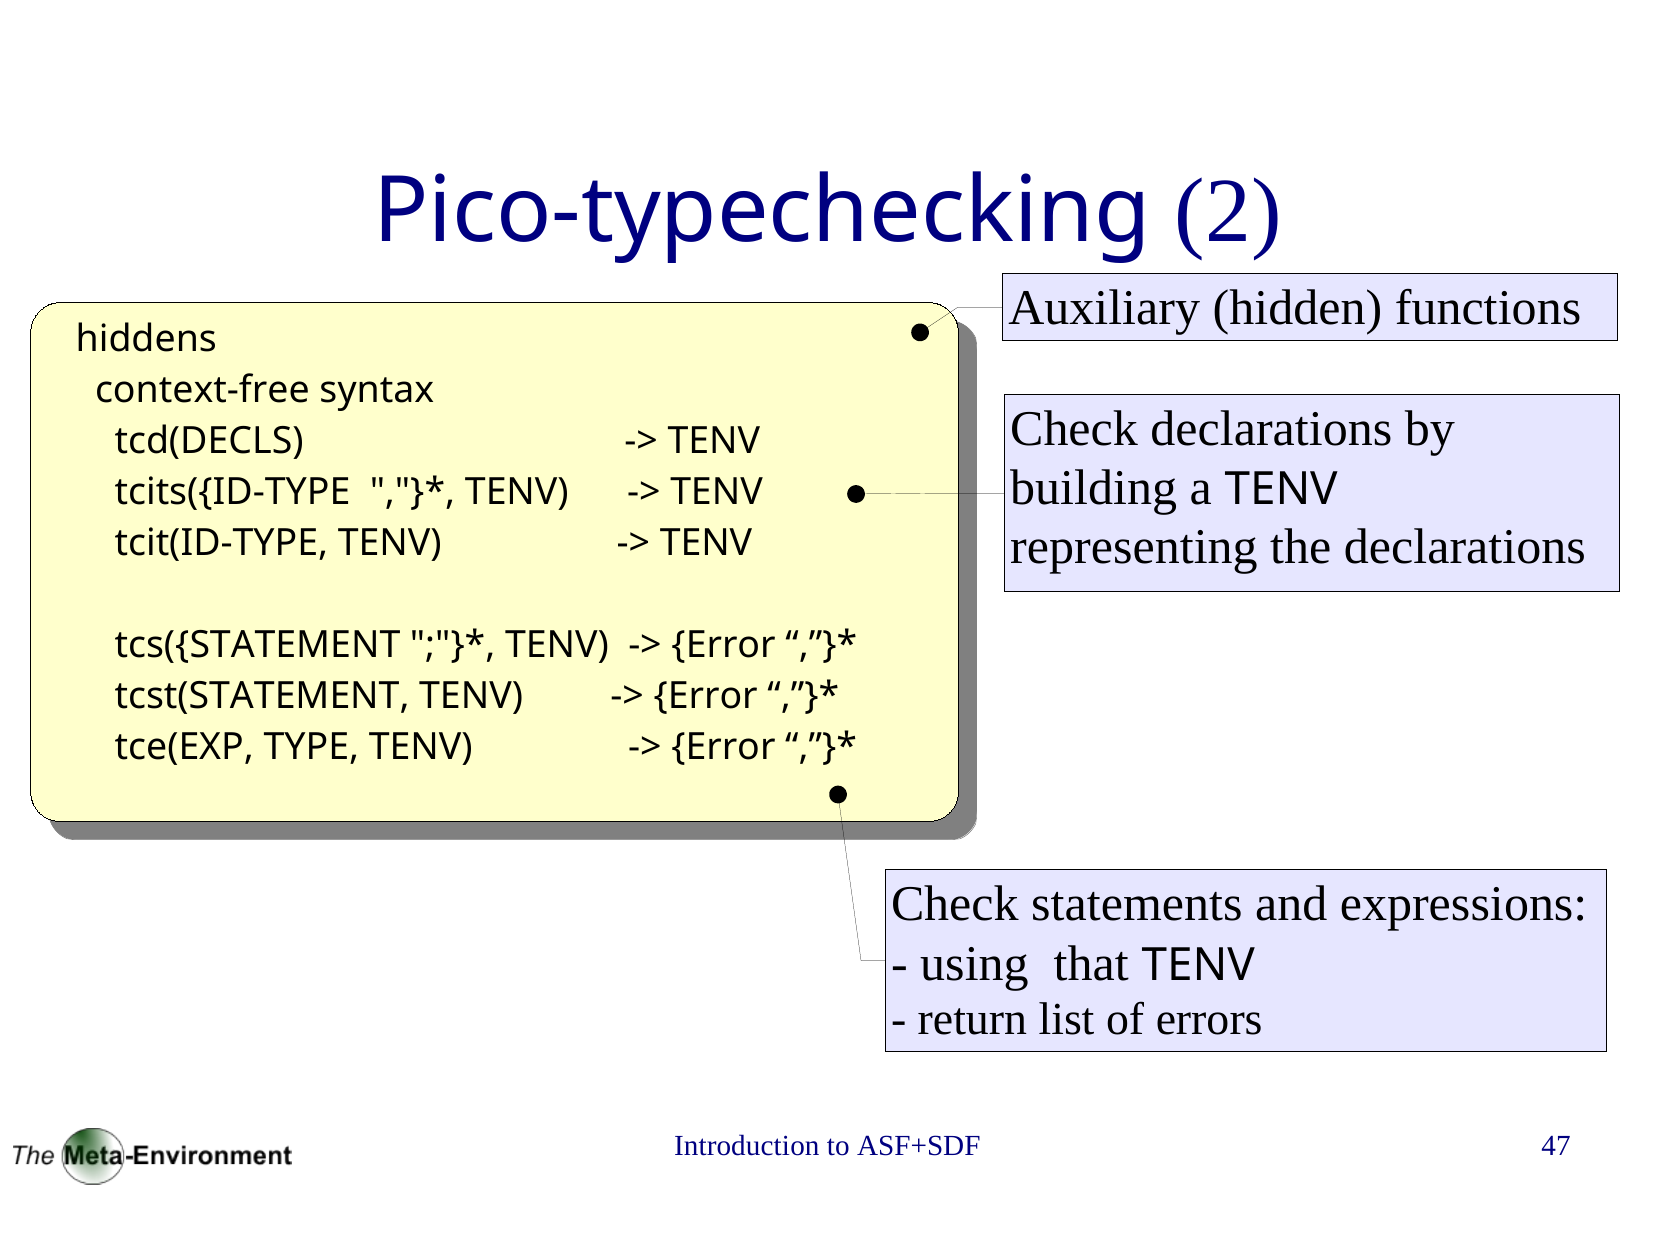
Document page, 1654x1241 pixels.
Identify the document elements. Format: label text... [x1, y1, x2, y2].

text_box [30, 302, 121, 822]
text_box Check declarations by building a TENV representing the declarations [1004, 394, 1620, 592]
text_box Check statements and expressions: - using that TENV - return list of errors [885, 869, 1607, 1052]
text_box hiddens context-free syntax tcd(DECLS) -> TENV tcits({ID-TYPE ","}*, TENV) -> TENV tcit(ID-TYPE, TENV) -> TENV tcs({STATEMENT ";"}*, TENV) -> {Error “,”}* tcst(STATEMENT, TENV) -> {Error “,”}* tce(EXP, TYPE, TENV) -> {Error “,”}* [60, 303, 959, 1002]
picture [13, 1128, 292, 1185]
text_box Auxiliary (hidden) functions [1002, 273, 1618, 341]
title Pico-typechecking (2) [121, 102, 1534, 311]
